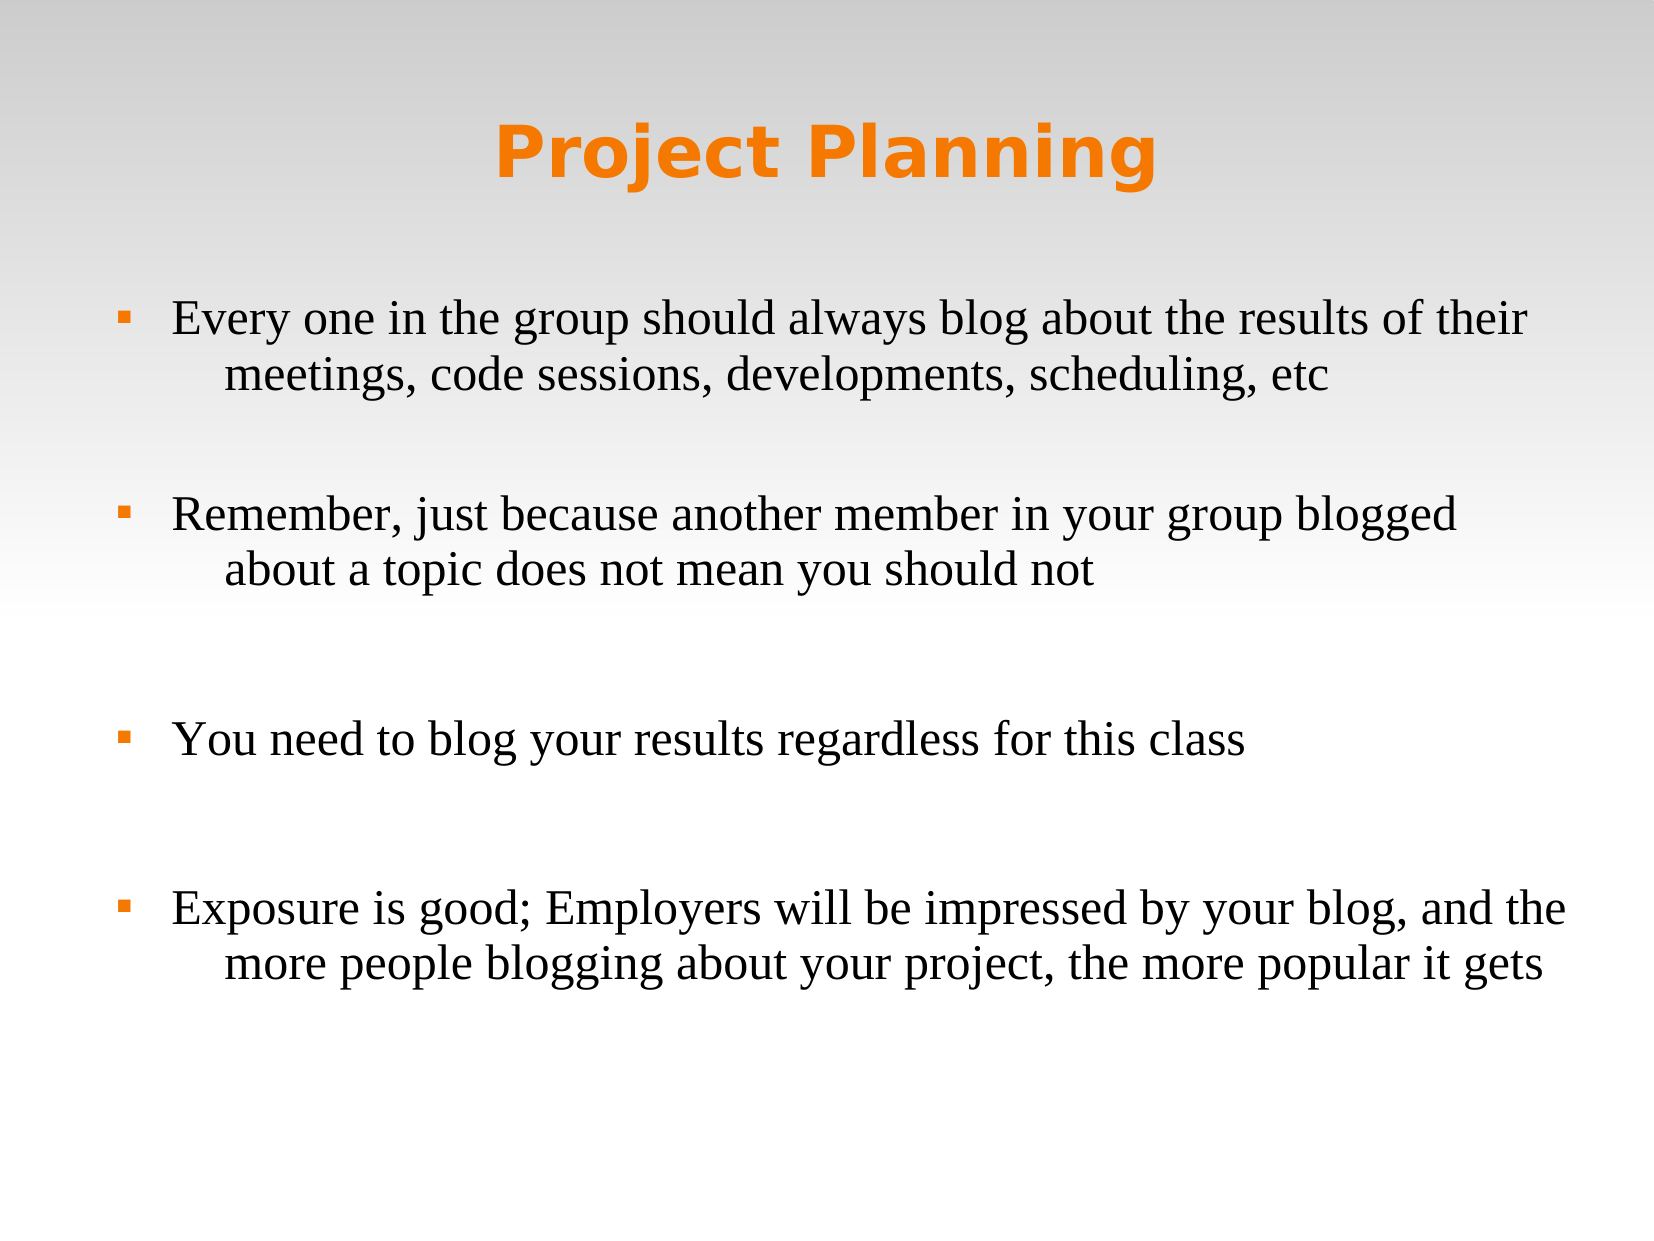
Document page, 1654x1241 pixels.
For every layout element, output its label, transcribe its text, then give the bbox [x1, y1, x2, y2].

title Project Planning [82, 49, 1571, 257]
list Every one in the group should always blog about the results of their meetings, code sessions, developments, scheduling, etc Remember, just because another member in your group blogged about a topic does not mean you should not You need to blog your results regardless for this class Exposure is good; Employers will be impressed by your blog, and the more people blogging about your project, the more popular it gets [82, 290, 1571, 1109]
